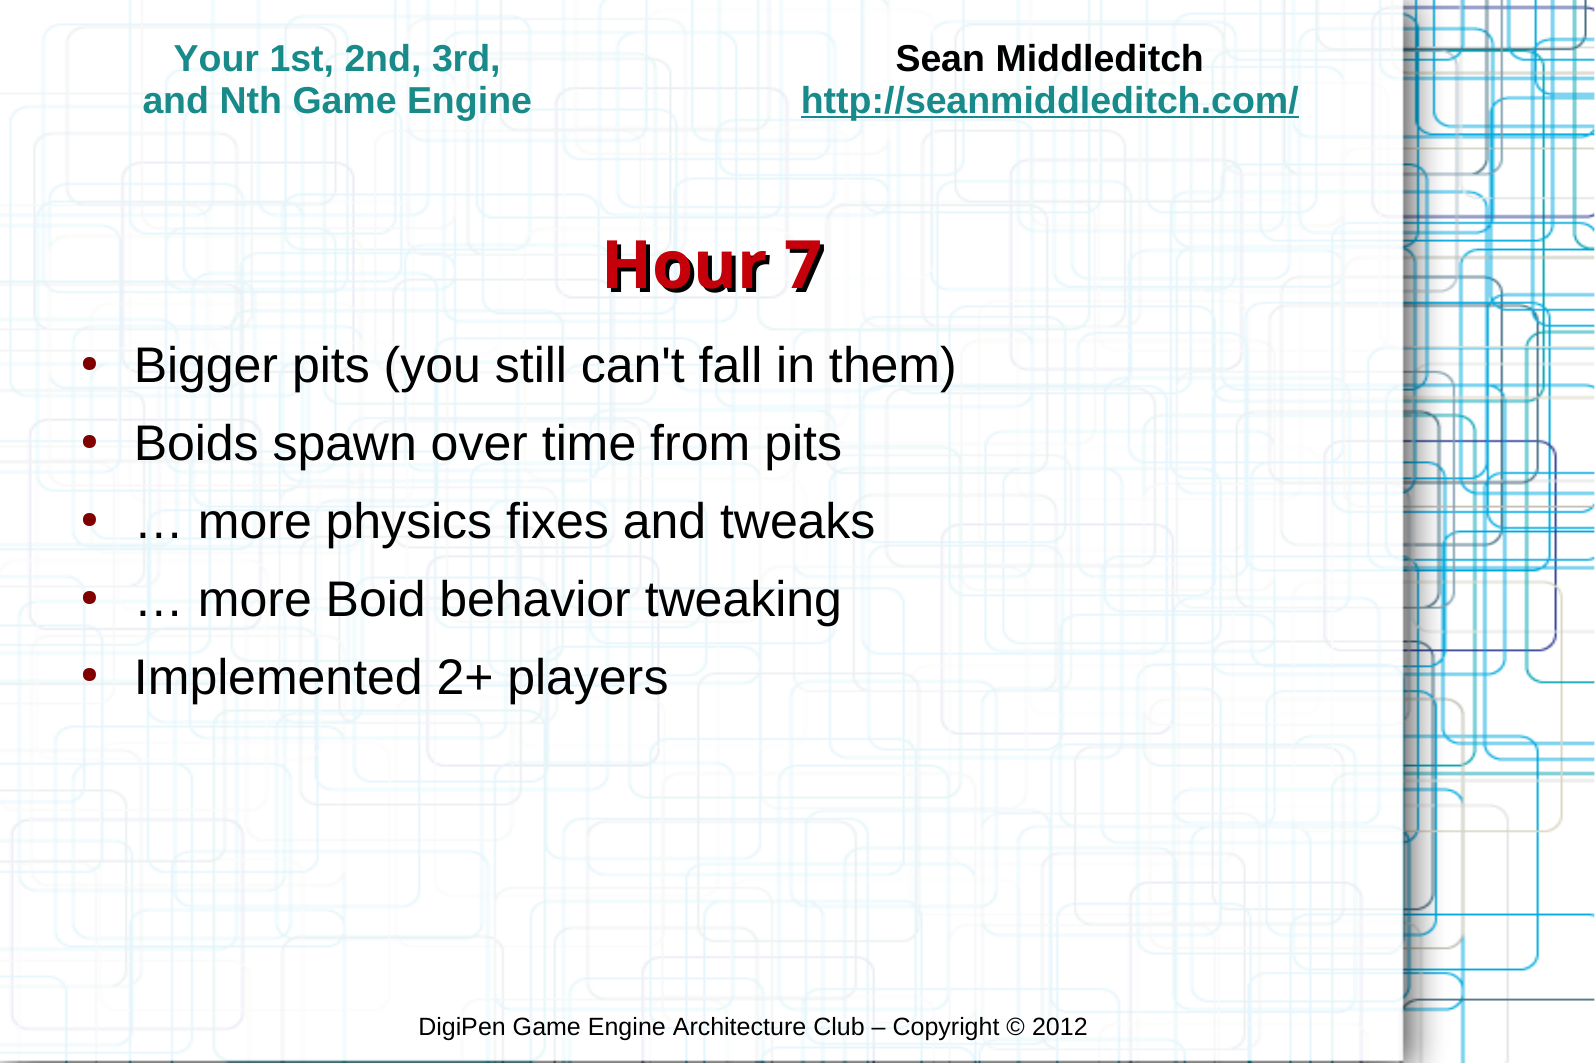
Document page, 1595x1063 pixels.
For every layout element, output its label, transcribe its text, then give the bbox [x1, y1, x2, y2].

list Bigger pits (you still can't fall in them) Boids spawn over time from pits … more physics fixes and tweaks … more Boid behavior tweaking Implemented 2+ players [63, 337, 1351, 976]
list Sean Middleditch http://seanmiddleditch.com/ [787, 37, 1313, 151]
title Hour 7 [75, 225, 1351, 301]
list Your 1st, 2nd, 3rd, and Nth Game Engine [75, 37, 601, 151]
list DigiPen Game Engine Architecture Club – Copyright © 2012 [75, 1012, 1363, 1051]
picture [0, 0, 1595, 1063]
